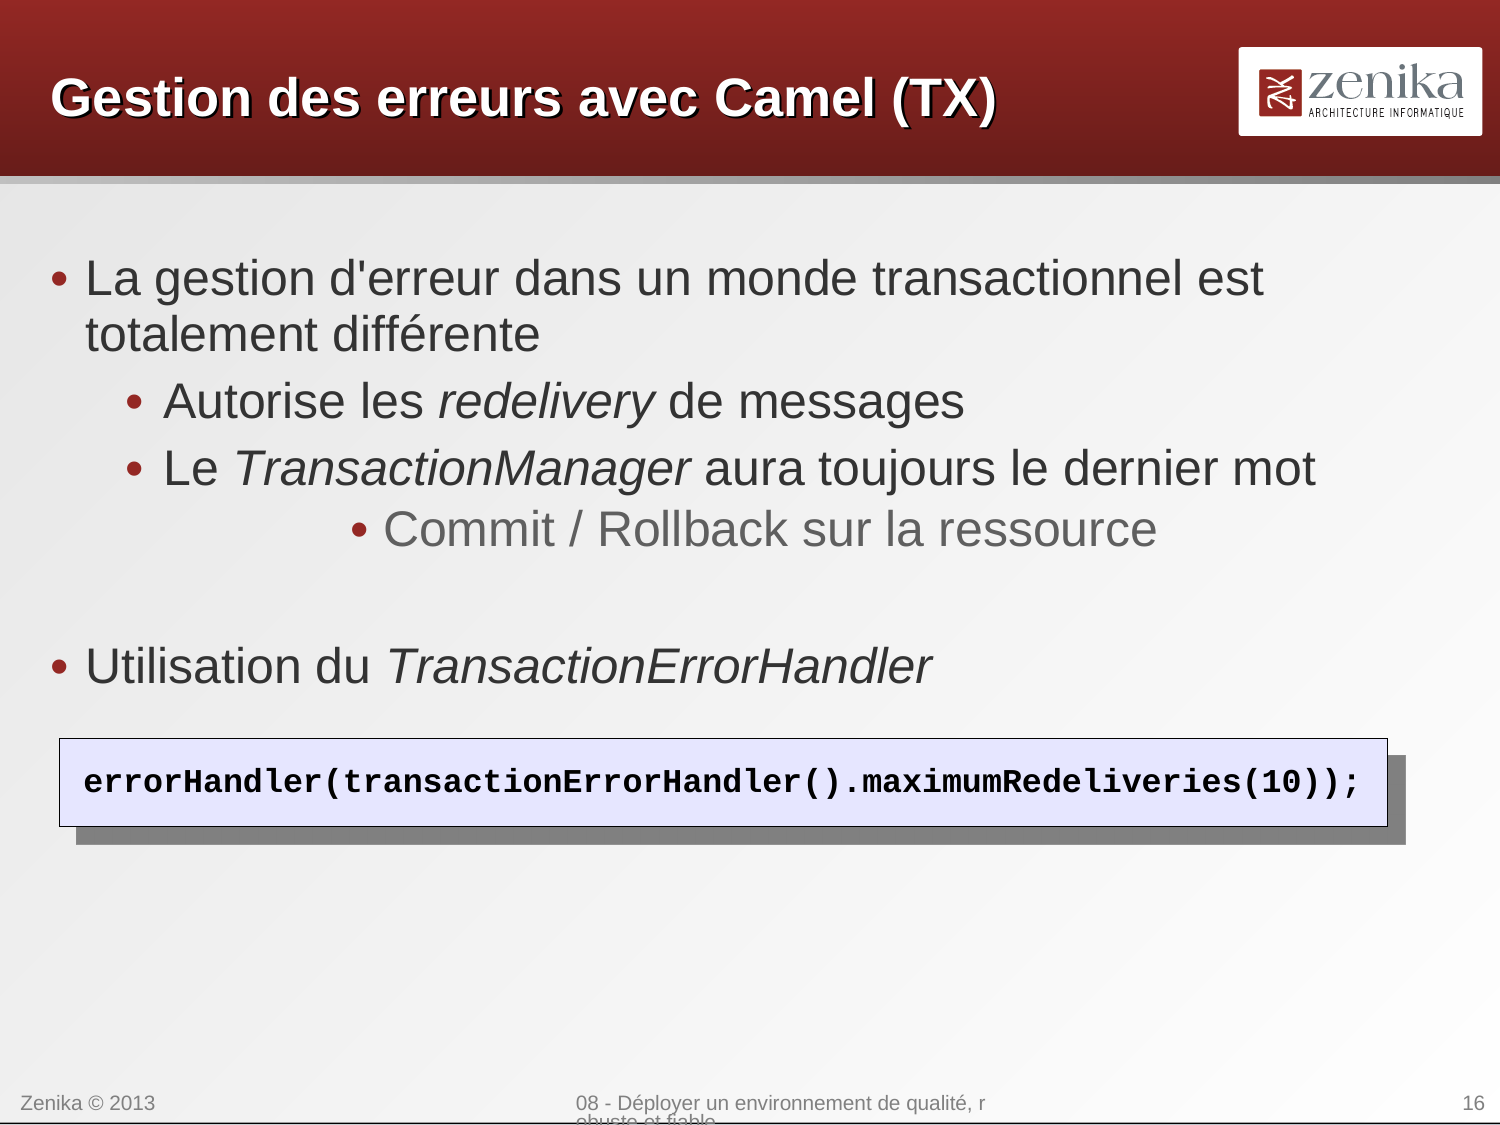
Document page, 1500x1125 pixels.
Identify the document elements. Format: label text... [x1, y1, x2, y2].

text_box errorHandler(transactionErrorHandler().maximumRedeliveries(10)); [59, 738, 1388, 827]
list La gestion d'erreur dans un monde transactionnel est totalement différente Autorise les redelivery de messages Le TransactionManager aura toujours le dernier mot Commit / Rollback sur la ressource Utilisation du TransactionErrorHandler [50, 250, 1477, 1064]
picture [1257, 58, 1464, 125]
title Gestion des erreurs avec Camel (TX) [50, 22, 1206, 172]
